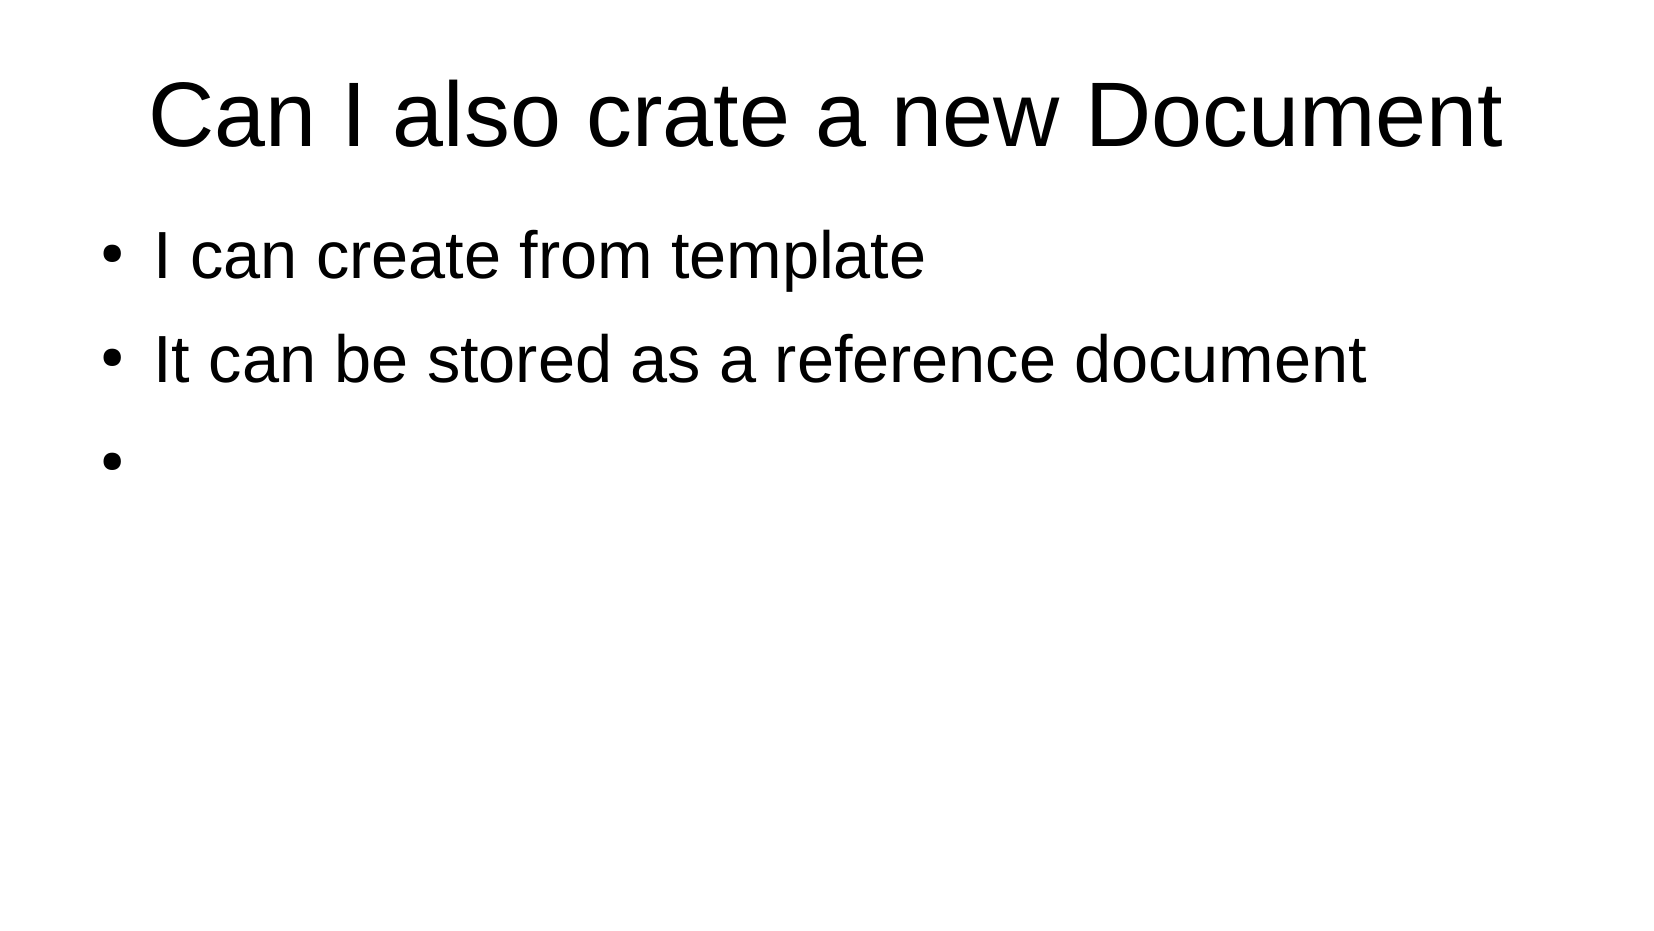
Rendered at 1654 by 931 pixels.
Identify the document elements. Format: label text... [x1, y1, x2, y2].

title Can I also crate a new Document [82, 37, 1571, 193]
list I can create from template It can be stored as a reference document [82, 217, 1571, 758]
